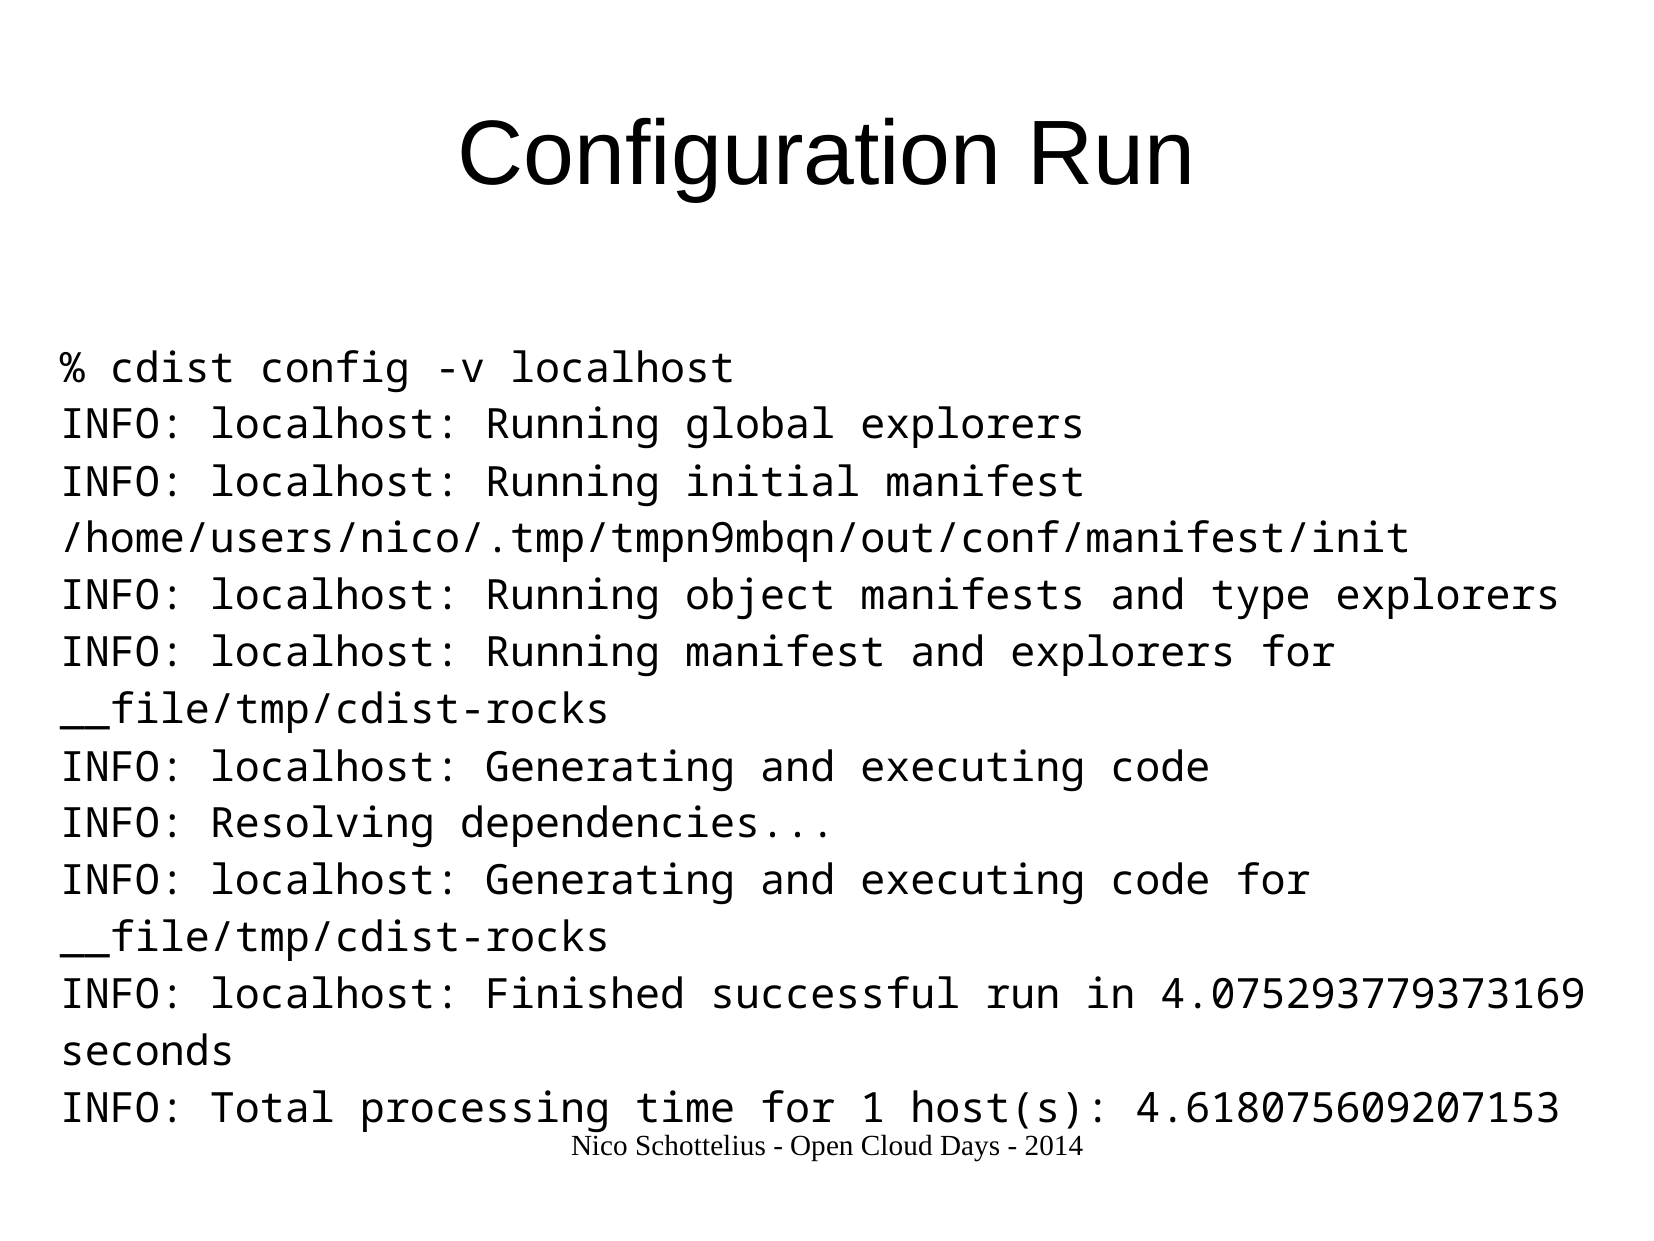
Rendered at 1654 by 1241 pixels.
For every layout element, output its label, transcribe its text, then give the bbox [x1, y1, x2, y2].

title Configuration Run [82, 49, 1571, 257]
text_box % cdist config -v localhost INFO: localhost: Running global explorers INFO: localhost: Running initial manifest /home/users/nico/.tmp/tmpn9mbqn/out/conf/manifest/init INFO: localhost: Running object manifests and type explorers INFO: localhost: Running manifest and explorers for __file/tmp/cdist-rocks INFO: localhost: Generating and executing code INFO: Resolving dependencies... INFO: localhost: Generating and executing code for __file/tmp/cdist-rocks INFO: localhost: Finished successful run in 4.075293779373169 seconds INFO: Total processing time for 1 host(s): 4.618075609207153 [44, 329, 1620, 1241]
